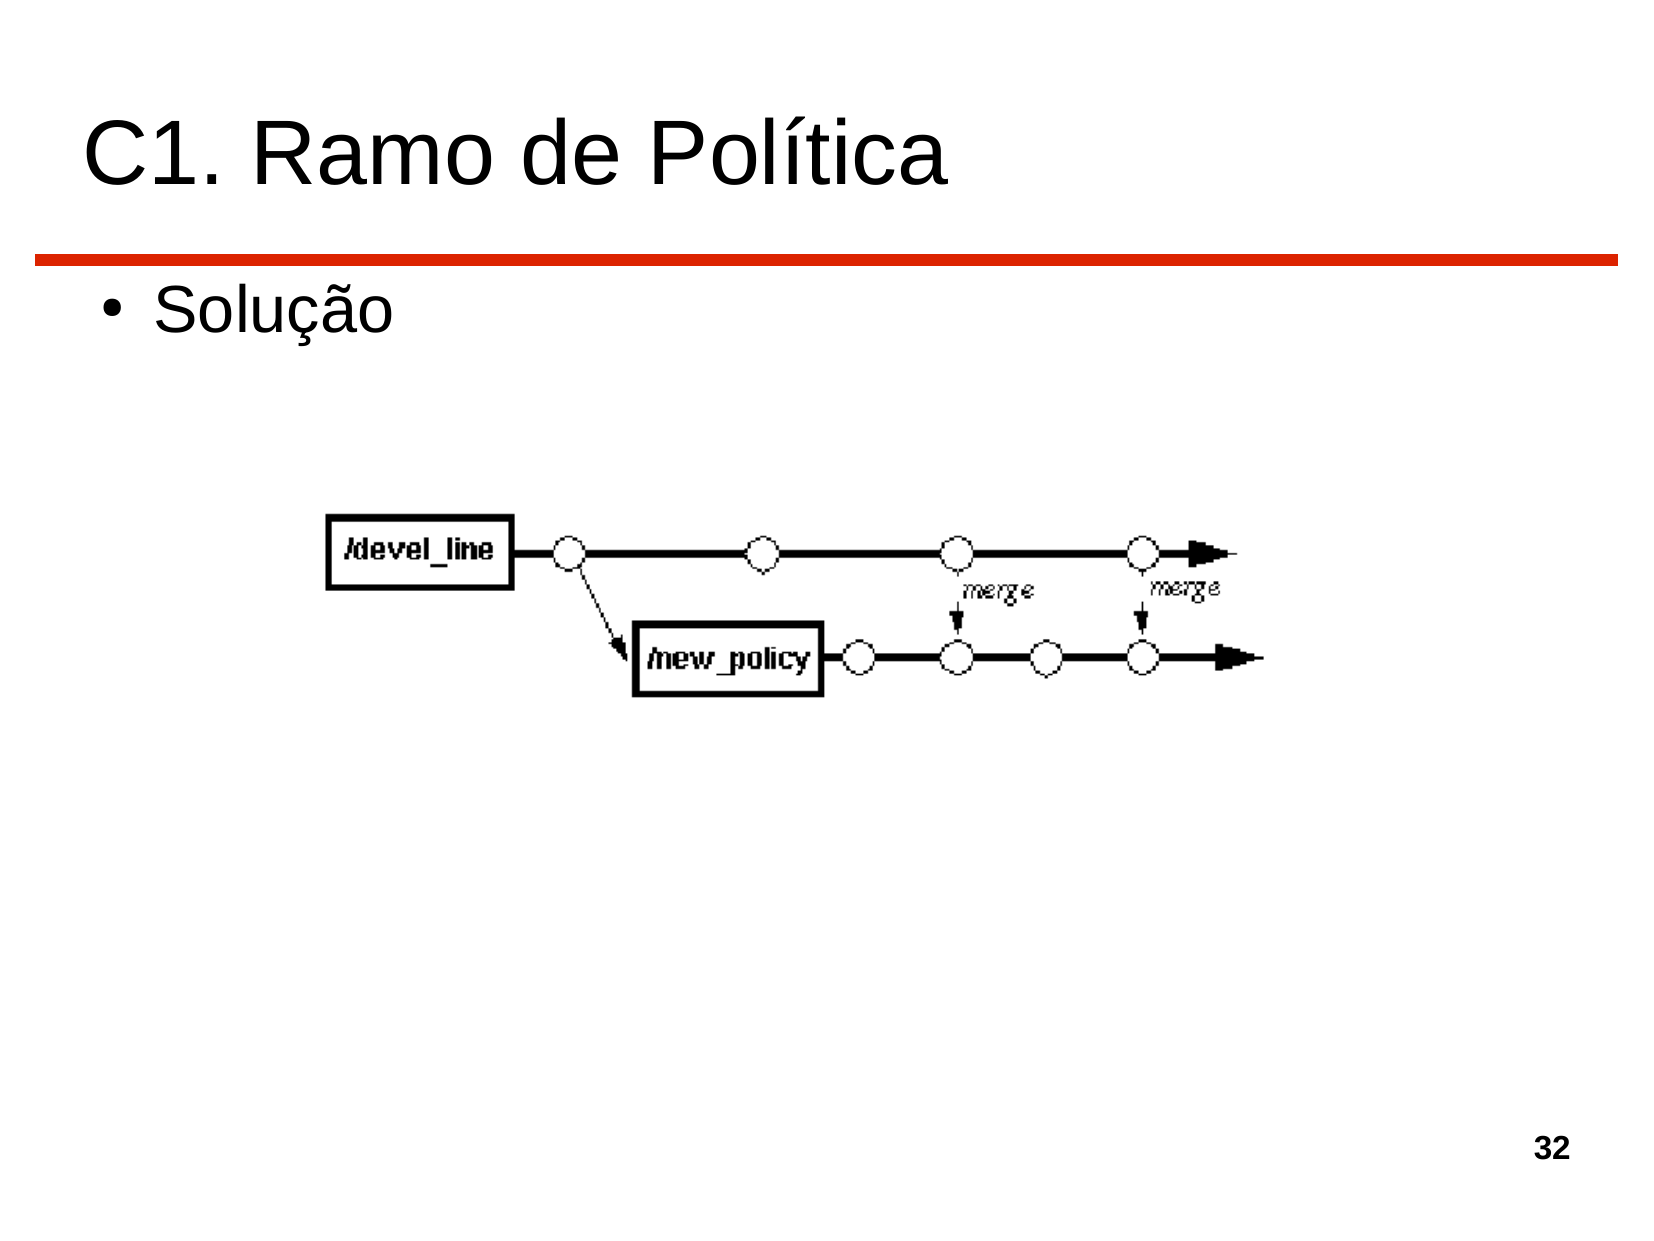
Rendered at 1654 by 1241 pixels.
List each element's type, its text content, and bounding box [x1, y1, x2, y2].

list Solução [82, 271, 1571, 991]
title C1. Ramo de Política [82, 49, 1571, 257]
picture [307, 497, 1278, 721]
